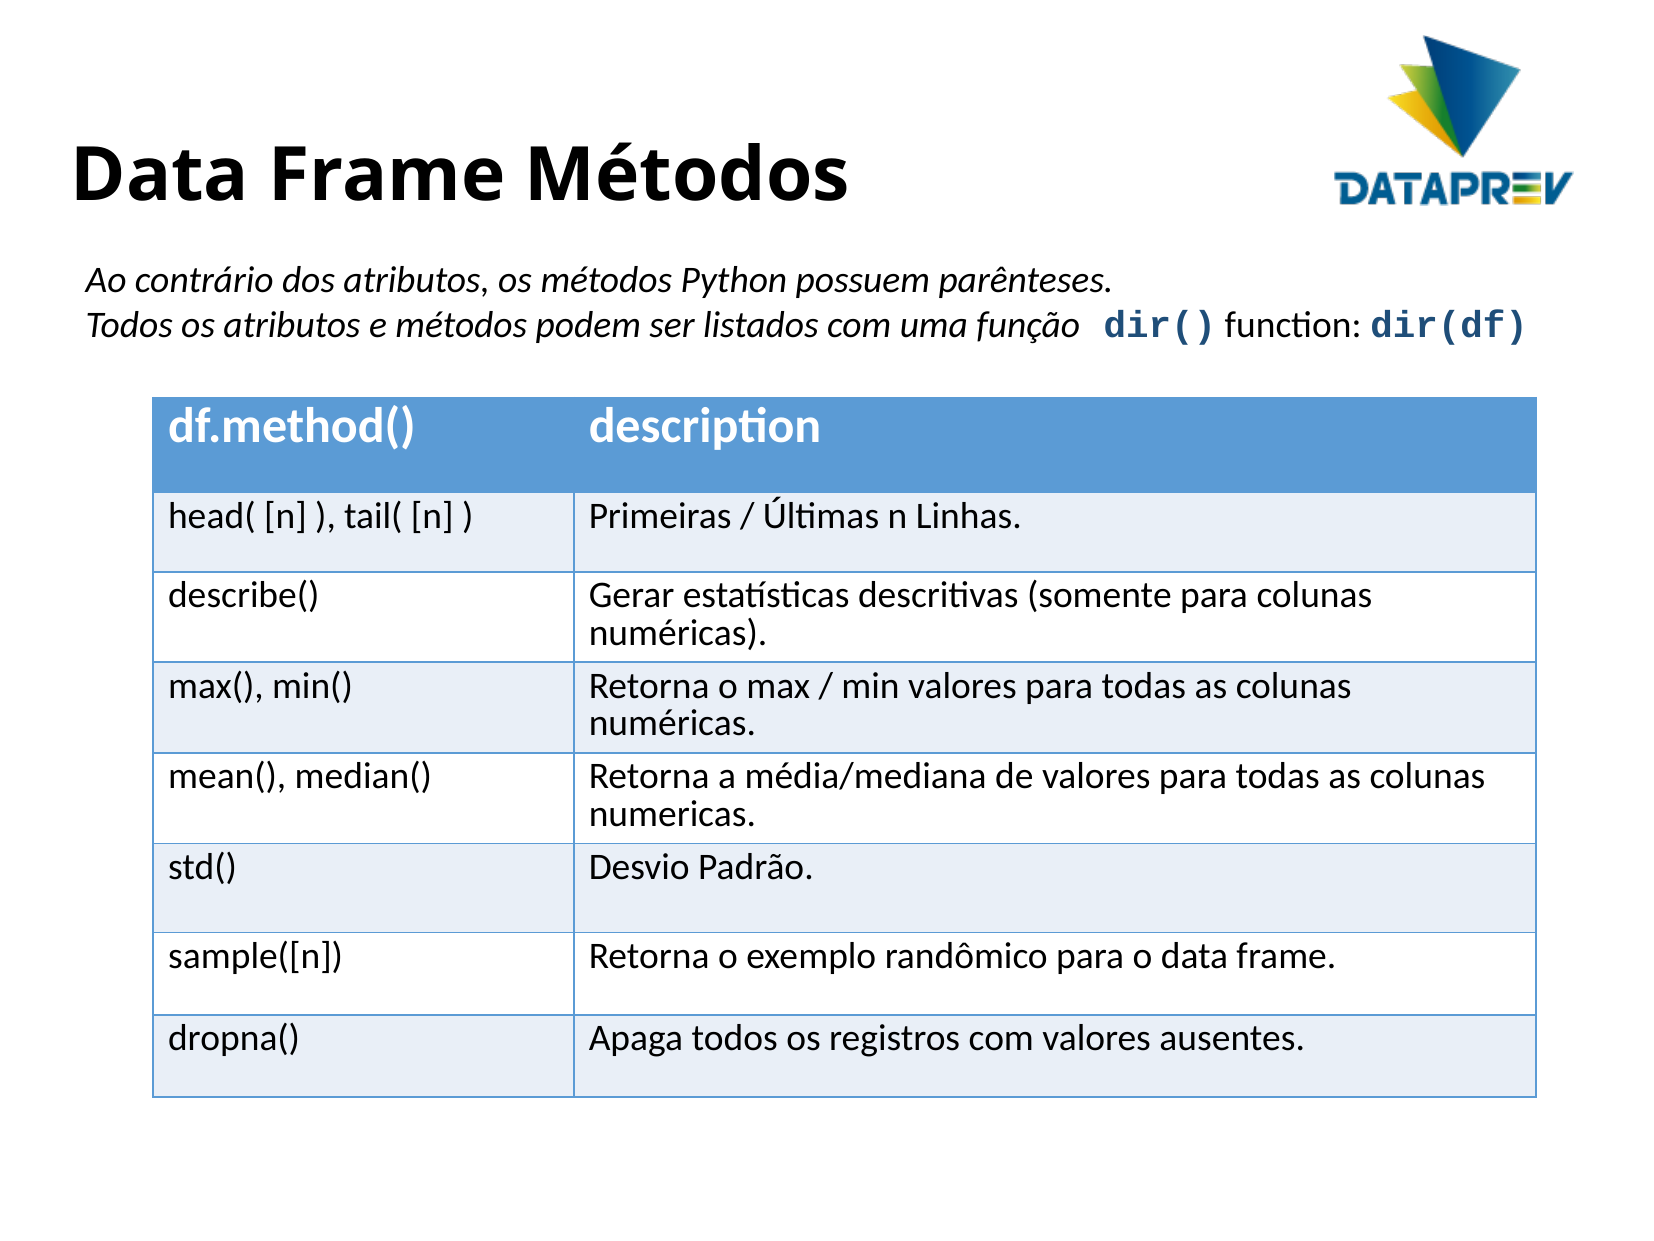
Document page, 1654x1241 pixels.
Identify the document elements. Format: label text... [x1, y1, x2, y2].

table_cell head( [n] ), tail( [n] ) [154, 493, 573, 571]
table_cell mean(), median() [154, 754, 573, 843]
table_cell Apaga todos os registros com valores ausentes. [575, 1016, 1535, 1096]
table_cell std() [154, 844, 573, 932]
table_cell sample([n]) [154, 933, 573, 1014]
table_cell Retorna o exemplo randômico para o data frame. [575, 933, 1535, 1014]
table_cell describe() [154, 573, 573, 661]
table_header df.method() [154, 399, 573, 492]
table_cell max(), min() [154, 663, 573, 752]
picture [1334, 35, 1574, 206]
table_header description [575, 399, 1535, 492]
title Data Frame Métodos [70, 118, 1241, 225]
table_cell Primeiras / Últimas n Linhas. [575, 493, 1535, 571]
table_cell Desvio Padrão. [575, 844, 1535, 932]
text_box Ao contrário dos atributos, os métodos Python possuem parênteses. Todos os atributos e métodos podem ser listados com uma função dir() function: dir(df) [70, 248, 1560, 359]
table_cell Retorna o max / min valores para todas as colunas numéricas. [575, 663, 1535, 752]
table_cell Retorna a média/mediana de valores para todas as colunas numericas. [575, 754, 1535, 843]
table_cell Gerar estatísticas descritivas (somente para colunas numéricas). [575, 573, 1535, 661]
table_cell dropna() [154, 1016, 573, 1096]
